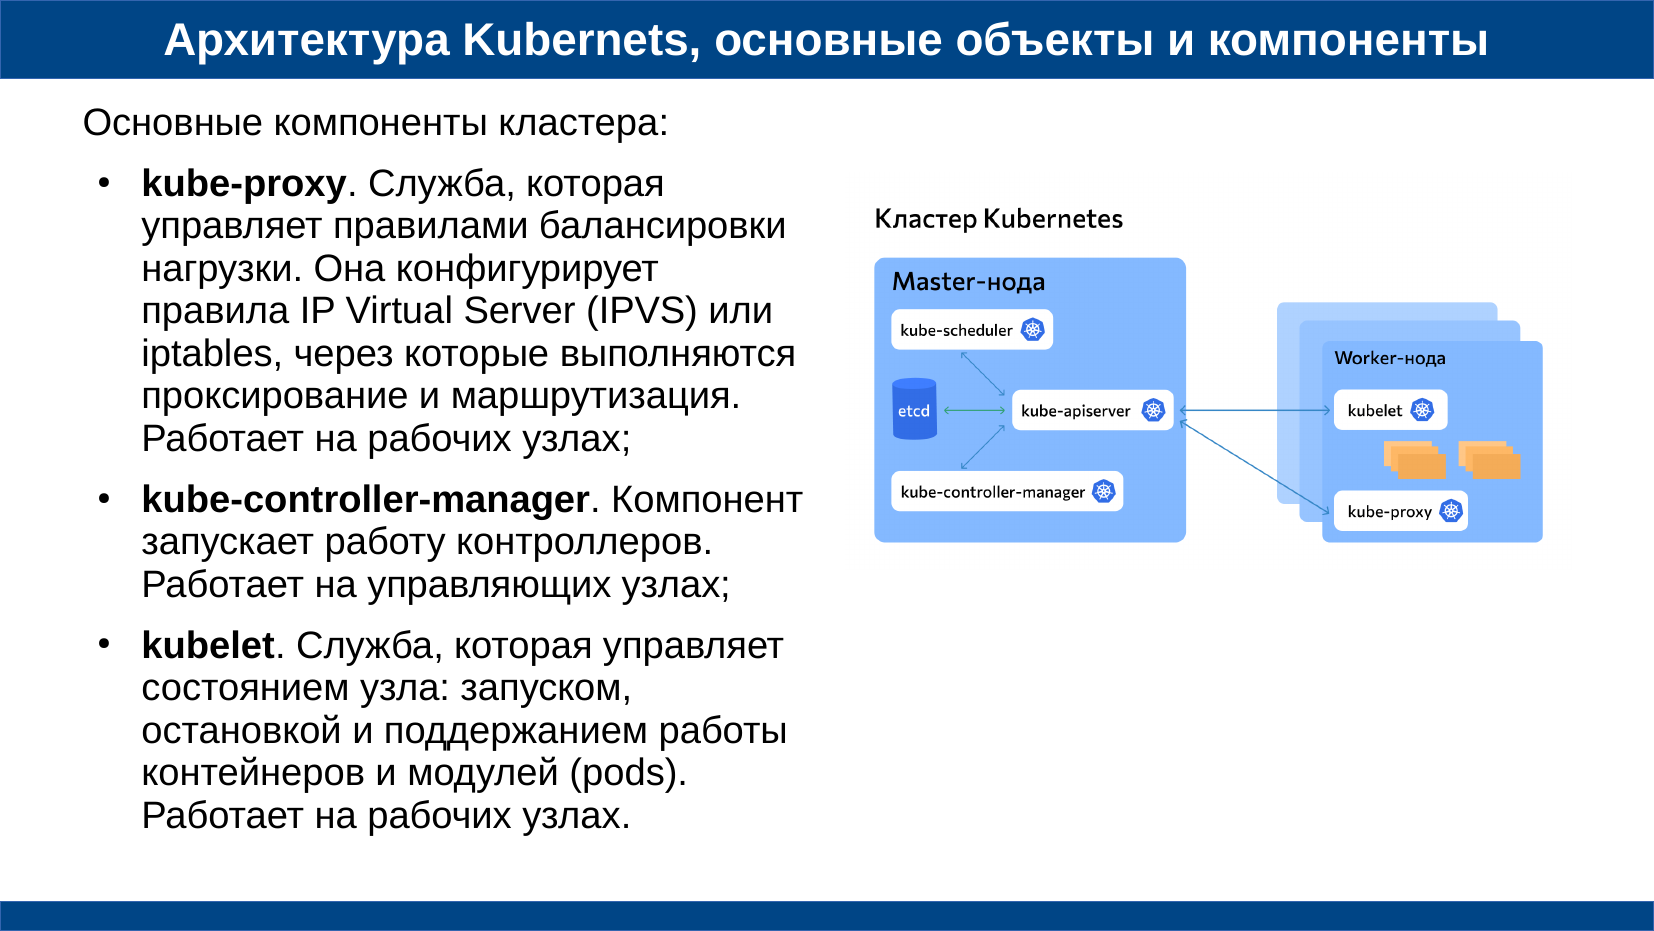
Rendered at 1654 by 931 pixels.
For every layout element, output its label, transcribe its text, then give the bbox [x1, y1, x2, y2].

list Основные компоненты кластера: kube-proxy. Служба, которая управляет правилами балансировки нагрузки. Она конфигурирует правила IP Virtual Server (IPVS) или iptables, через которые выполняются проксирование и маршрутизация. Работает на рабочих узлах; kube-controller-manager. Компонент запускает работу контроллеров. Работает на управляющих узлах; kubelet. Cлужба, которая управляет состоянием узла: запуском, остановкой и поддержанием работы контейнеров и модулей (pods). Работает на рабочих узлах. [82, 101, 809, 871]
picture [845, 101, 1572, 641]
title Архитектура Kubernets, основные объекты и компоненты [0, 0, 1654, 79]
